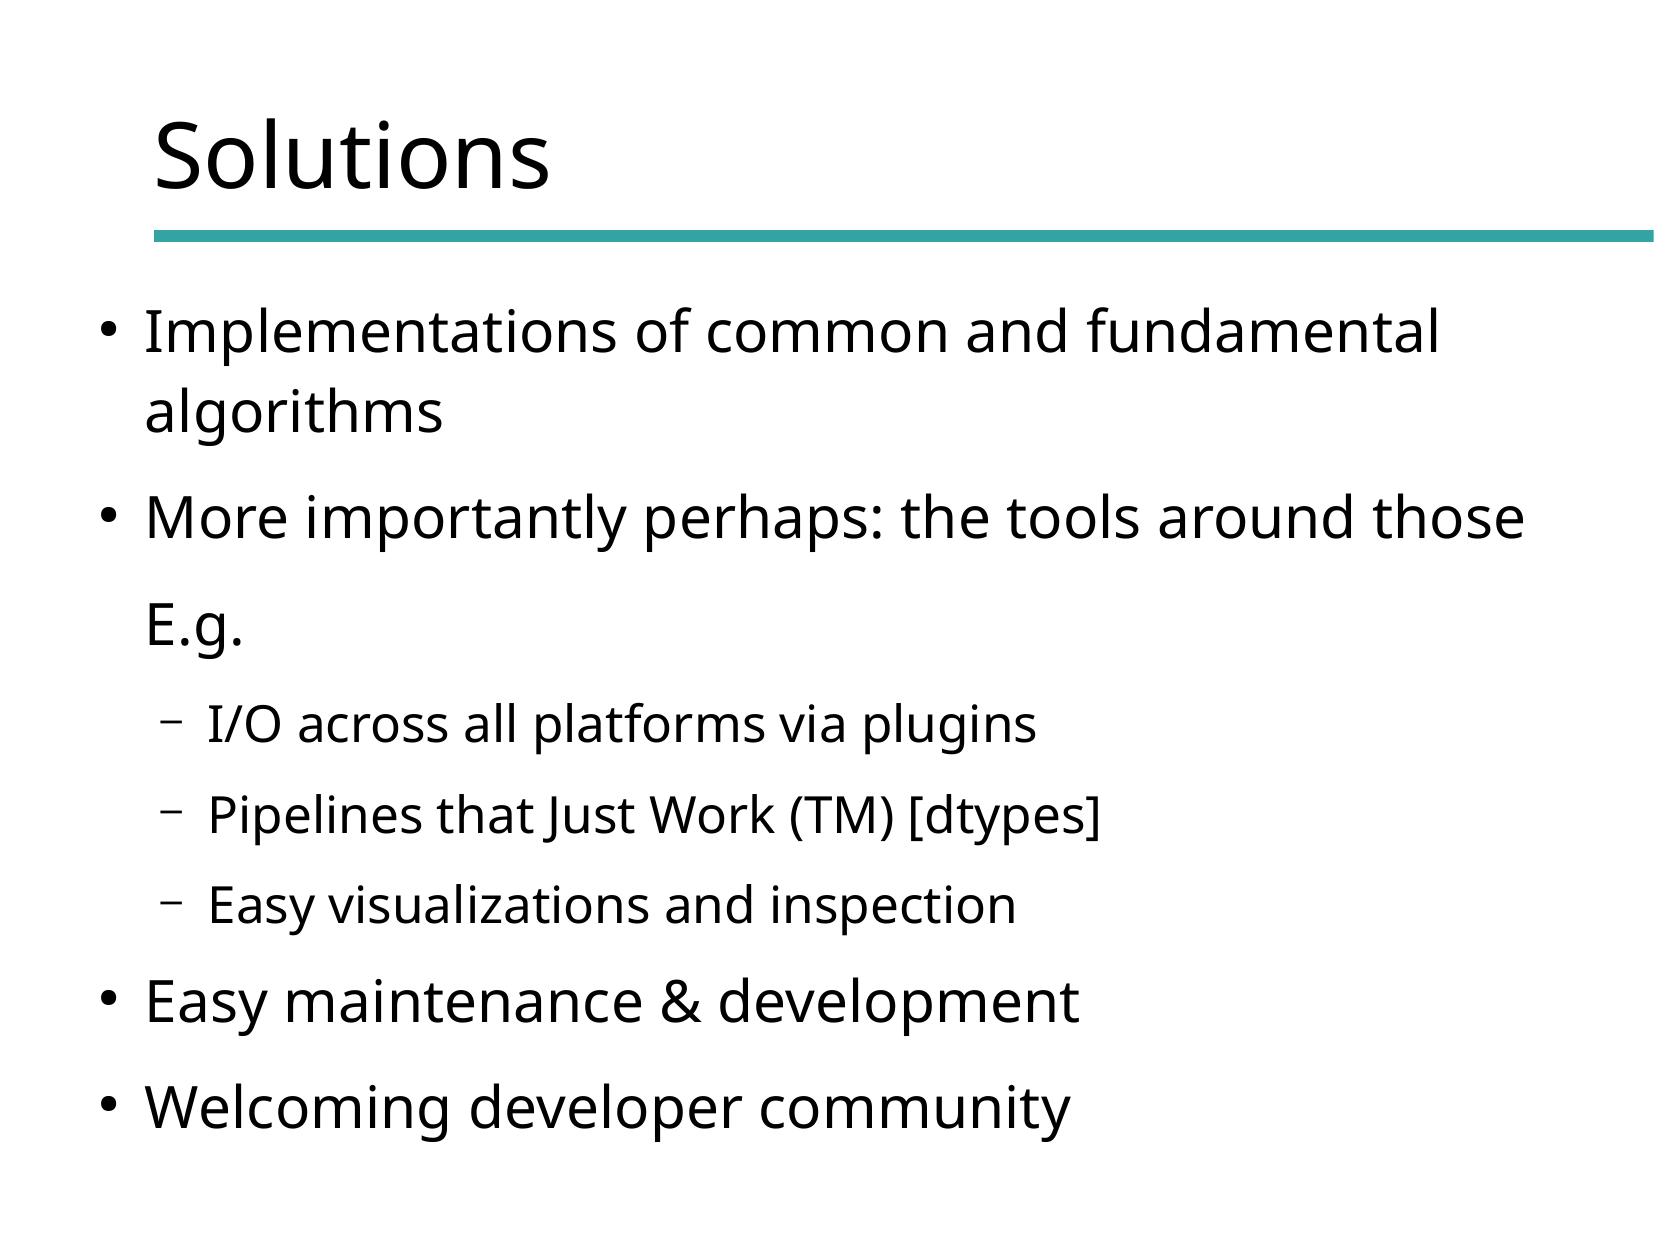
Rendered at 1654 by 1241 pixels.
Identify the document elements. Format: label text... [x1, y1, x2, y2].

title Solutions [153, 49, 1642, 257]
list Implementations of common and fundamental algorithms More importantly perhaps: the tools around those E.g. I/O across all platforms via plugins Pipelines that Just Work (TM) [dtypes] Easy visualizations and inspection Easy maintenance & development Welcoming developer community [82, 290, 1538, 1170]
